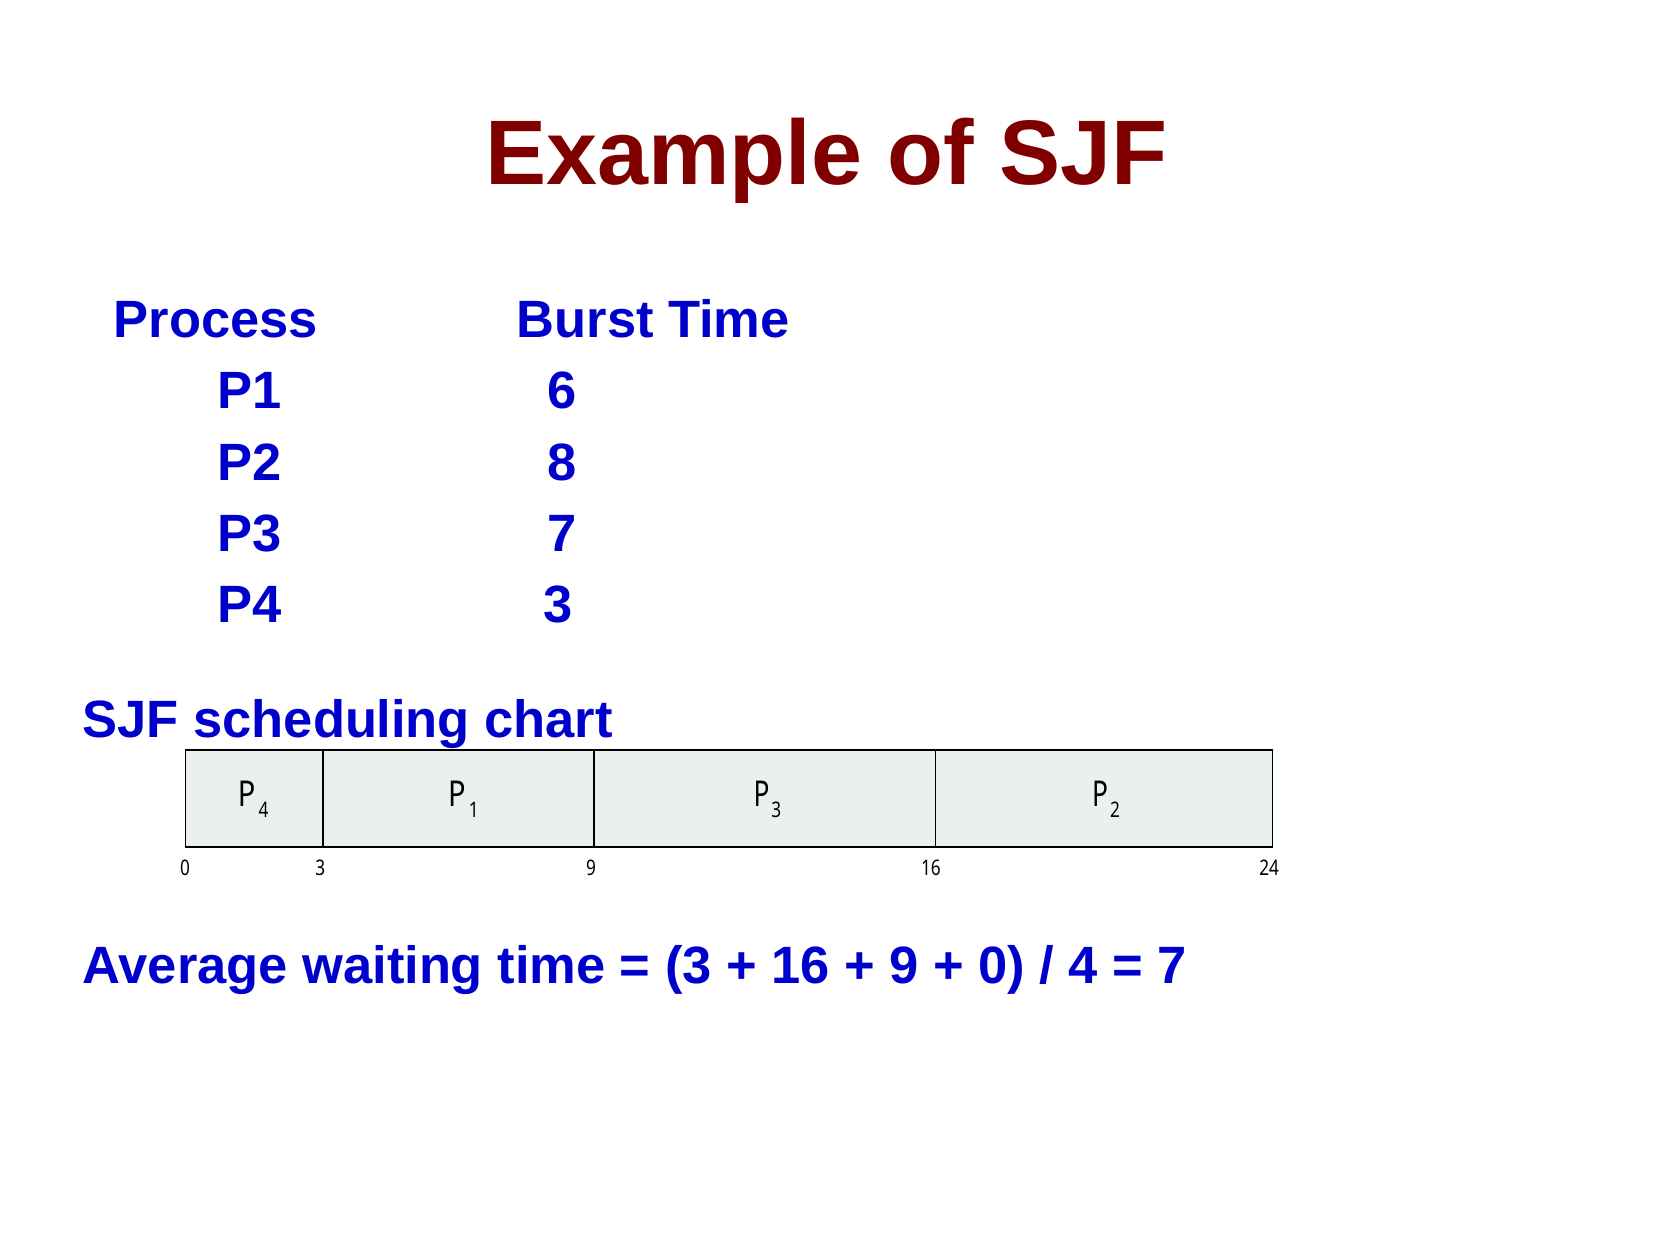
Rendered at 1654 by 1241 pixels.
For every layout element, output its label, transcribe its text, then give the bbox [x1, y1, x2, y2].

list Process Burst Time P1 6 P2 8 P3 7 P4 3 SJF scheduling chart Average waiting time = (3 + 16 + 9 + 0) / 4 = 7 [82, 290, 1571, 1010]
title Example of SJF [82, 49, 1571, 257]
picture [177, 738, 1293, 886]
